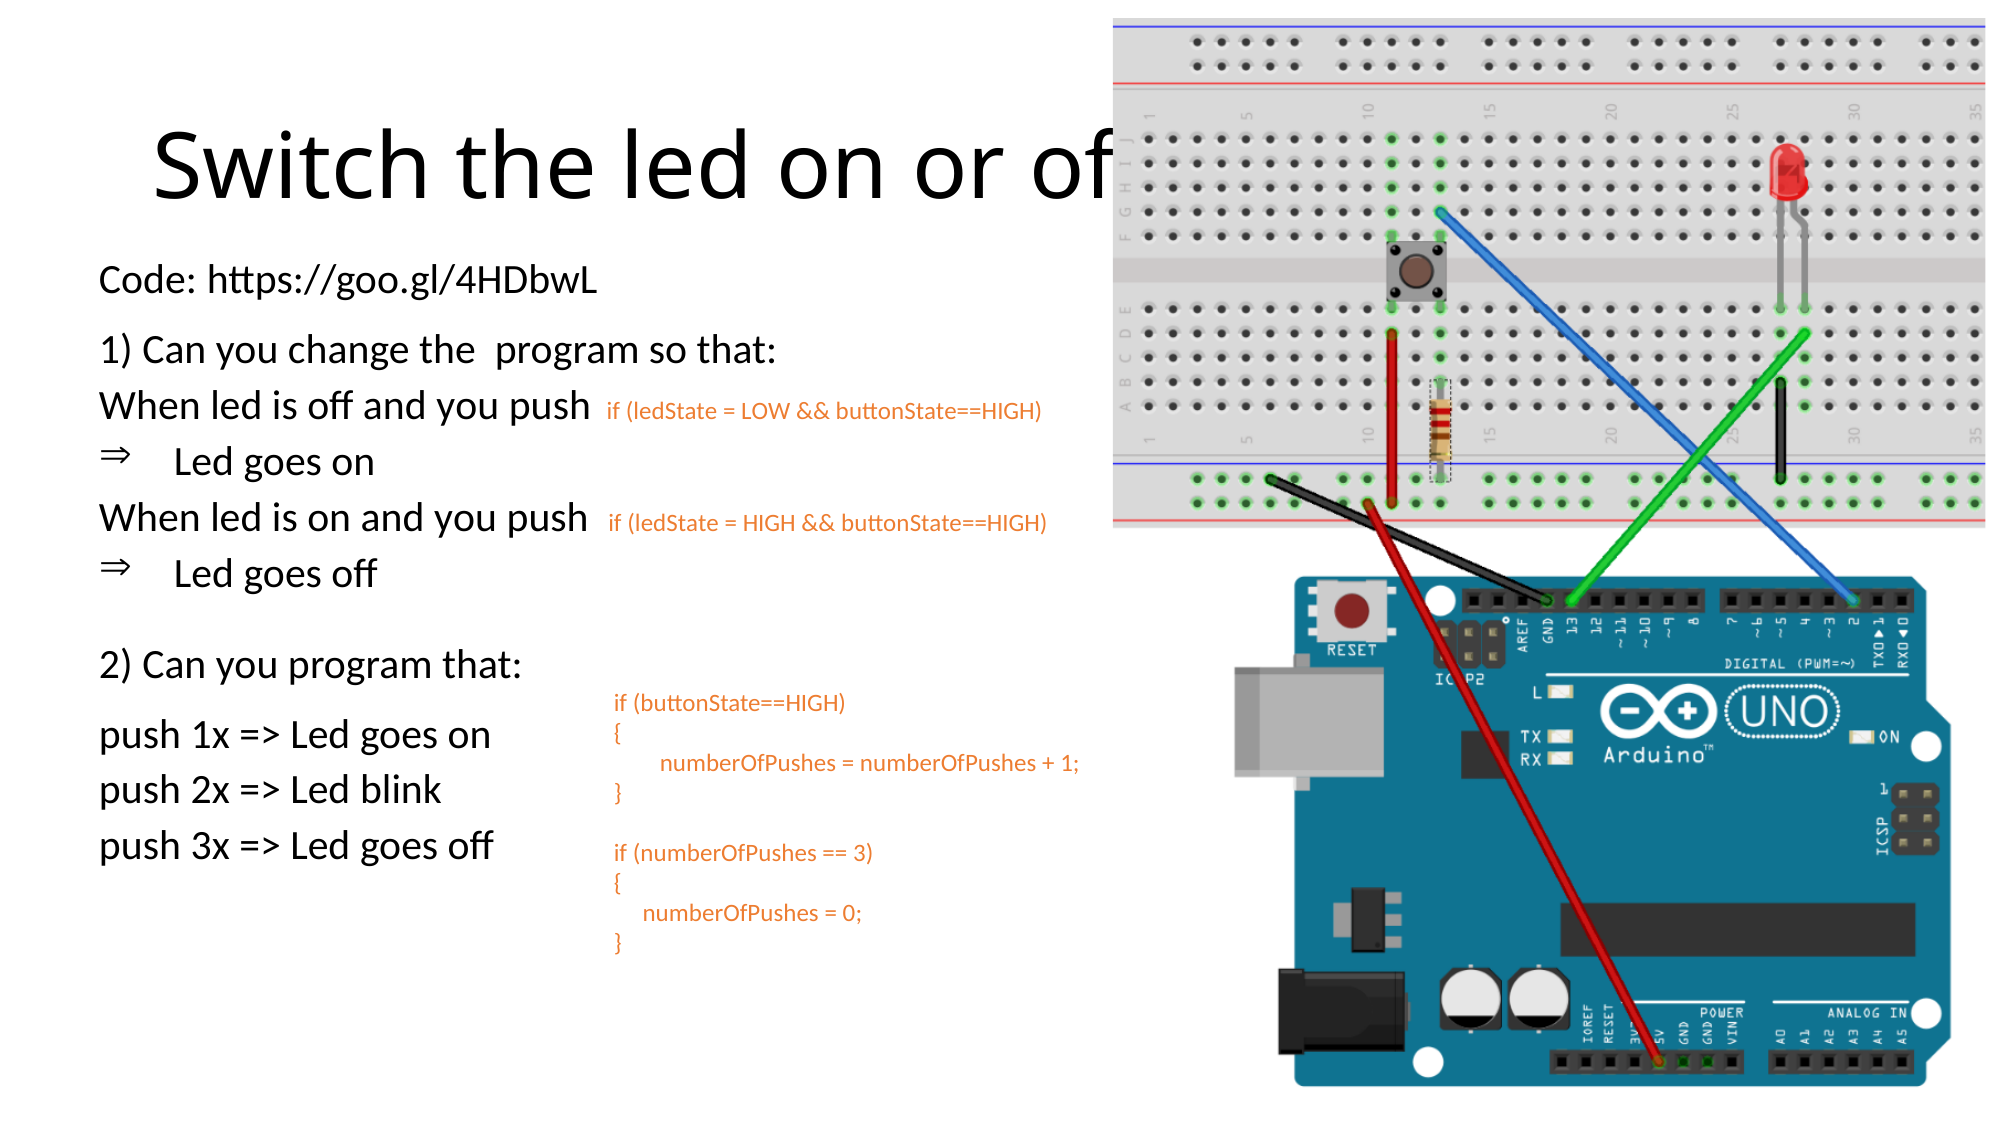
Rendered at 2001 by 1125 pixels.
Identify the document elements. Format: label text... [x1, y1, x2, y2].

text_box if (buttonState==HIGH) { numberOfPushes = numberOfPushes + 1; } if (numberOfPushes == 3) { numberOfPushes = 0; } [598, 679, 1367, 968]
text_box Code: https://goo.gl/4HDbwL 1) Can you change the program so that: When led is off and you push if (ledState = LOW && buttonState==HIGH) Led goes on When led is on and you push if (ledState = HIGH && buttonState==HIGH) Led goes off 2) Can you program that: push 1x => Led goes on push 2x => Led blink push 3x => Led goes off [84, 258, 1112, 1045]
picture [1112, 18, 1986, 1125]
title Switch the led on or off [137, 59, 1112, 278]
